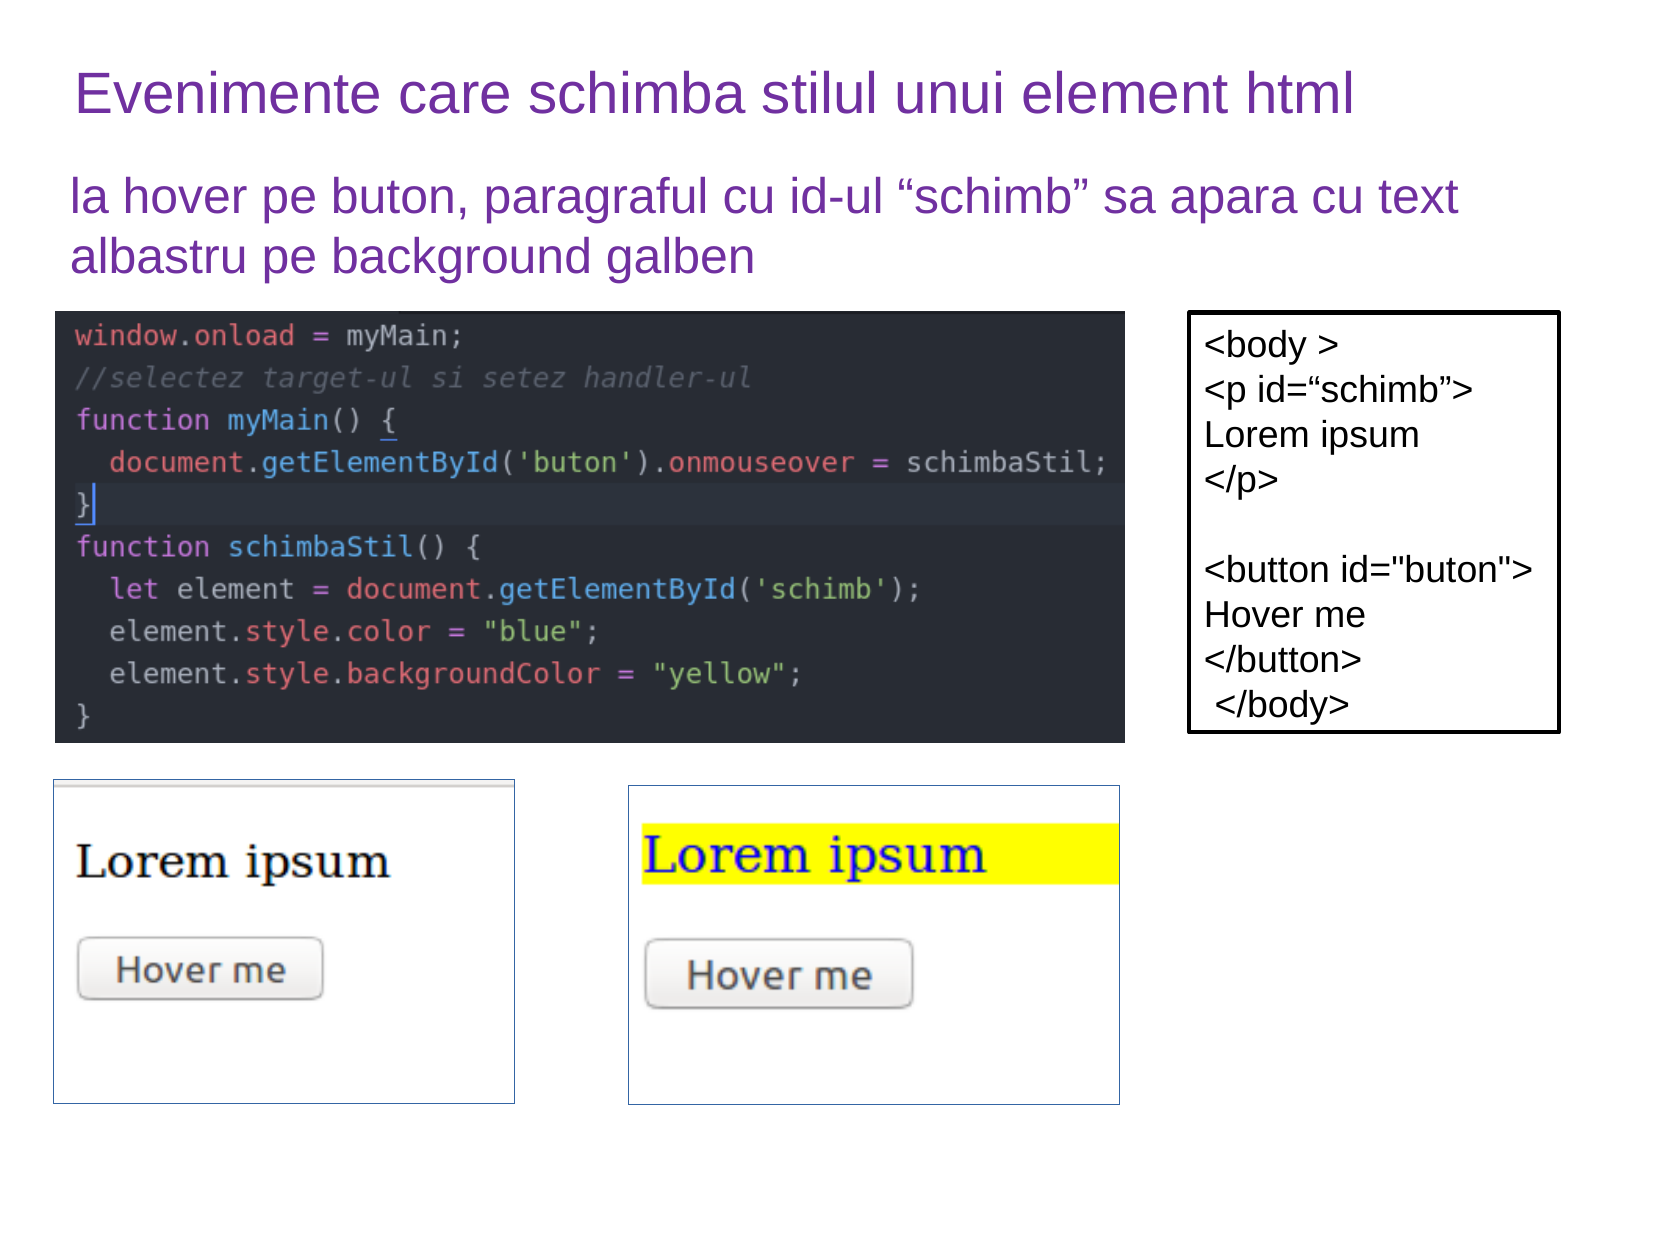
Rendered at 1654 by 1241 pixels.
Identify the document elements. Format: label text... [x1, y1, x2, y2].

picture [628, 785, 1120, 1105]
text_box <body > <p id=“schimb”> Lorem ipsum </p> <button id="buton"> Hover me </button> </body> [1189, 312, 1559, 733]
picture [53, 779, 515, 1104]
picture [55, 311, 1125, 743]
text_box Evenimente care schimba stilul unui element html [59, 48, 1373, 134]
text_box la hover pe buton, paragraful cu id-ul “schimb” sa apara cu text albastru pe background galben [55, 156, 1583, 292]
